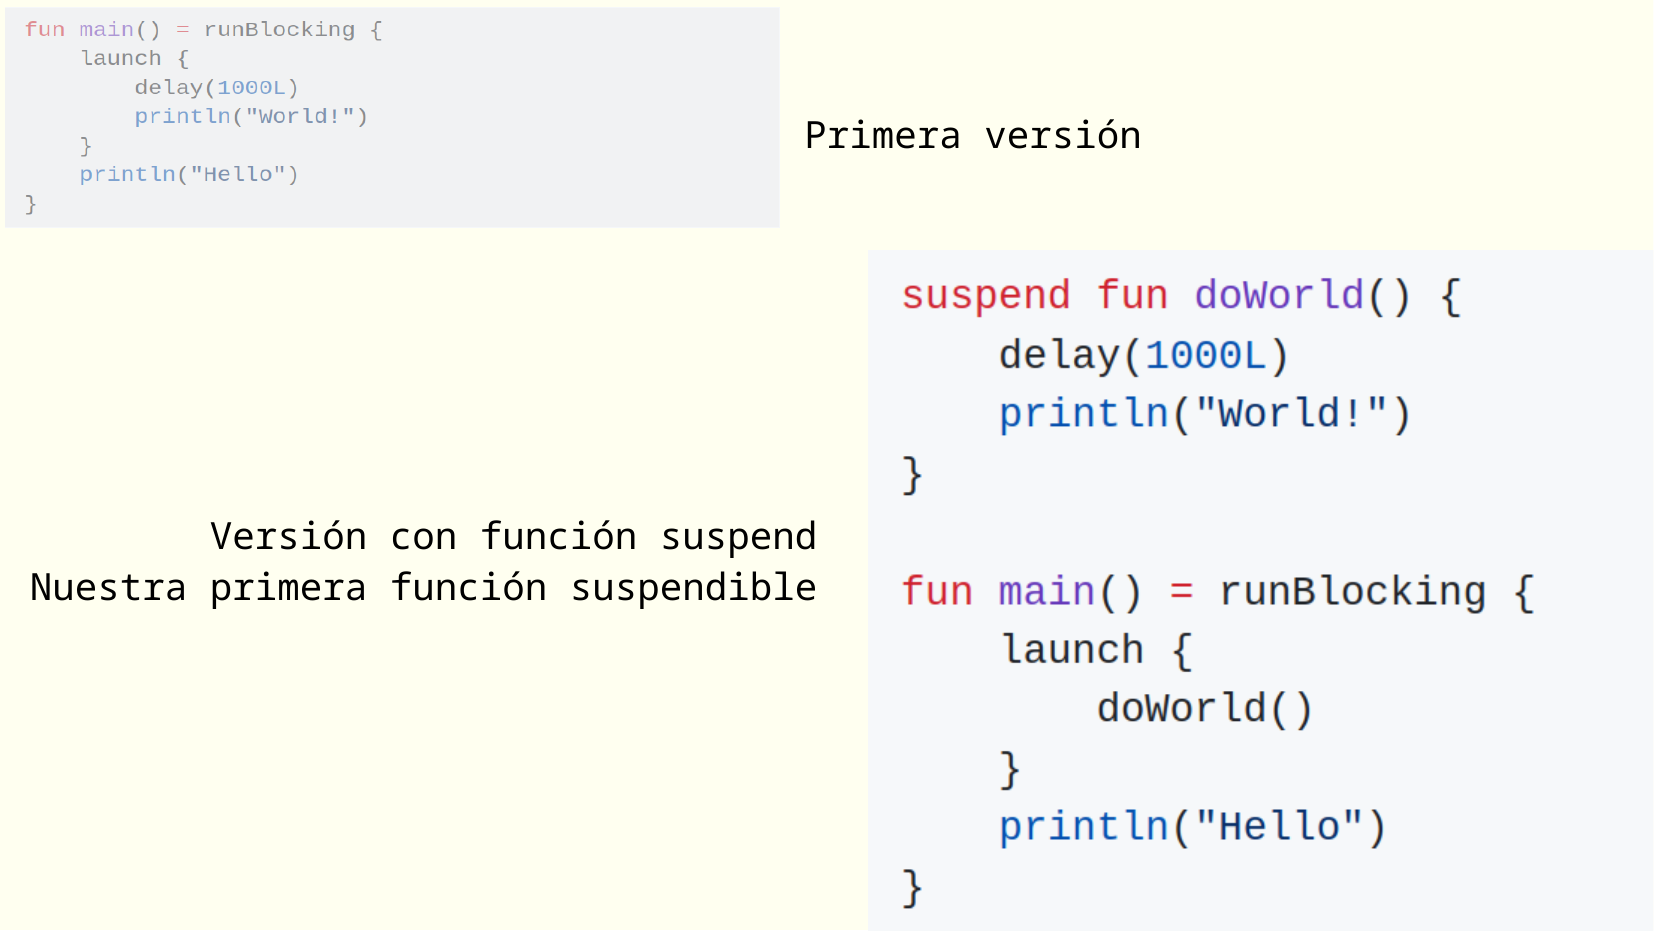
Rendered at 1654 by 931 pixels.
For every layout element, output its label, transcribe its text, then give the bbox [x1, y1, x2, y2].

text_box [5, 7, 780, 228]
text_box Versión con función suspend Nuestra primera función suspendible [15, 502, 853, 610]
picture [868, 250, 1654, 931]
text_box Primera versión [789, 101, 1166, 163]
